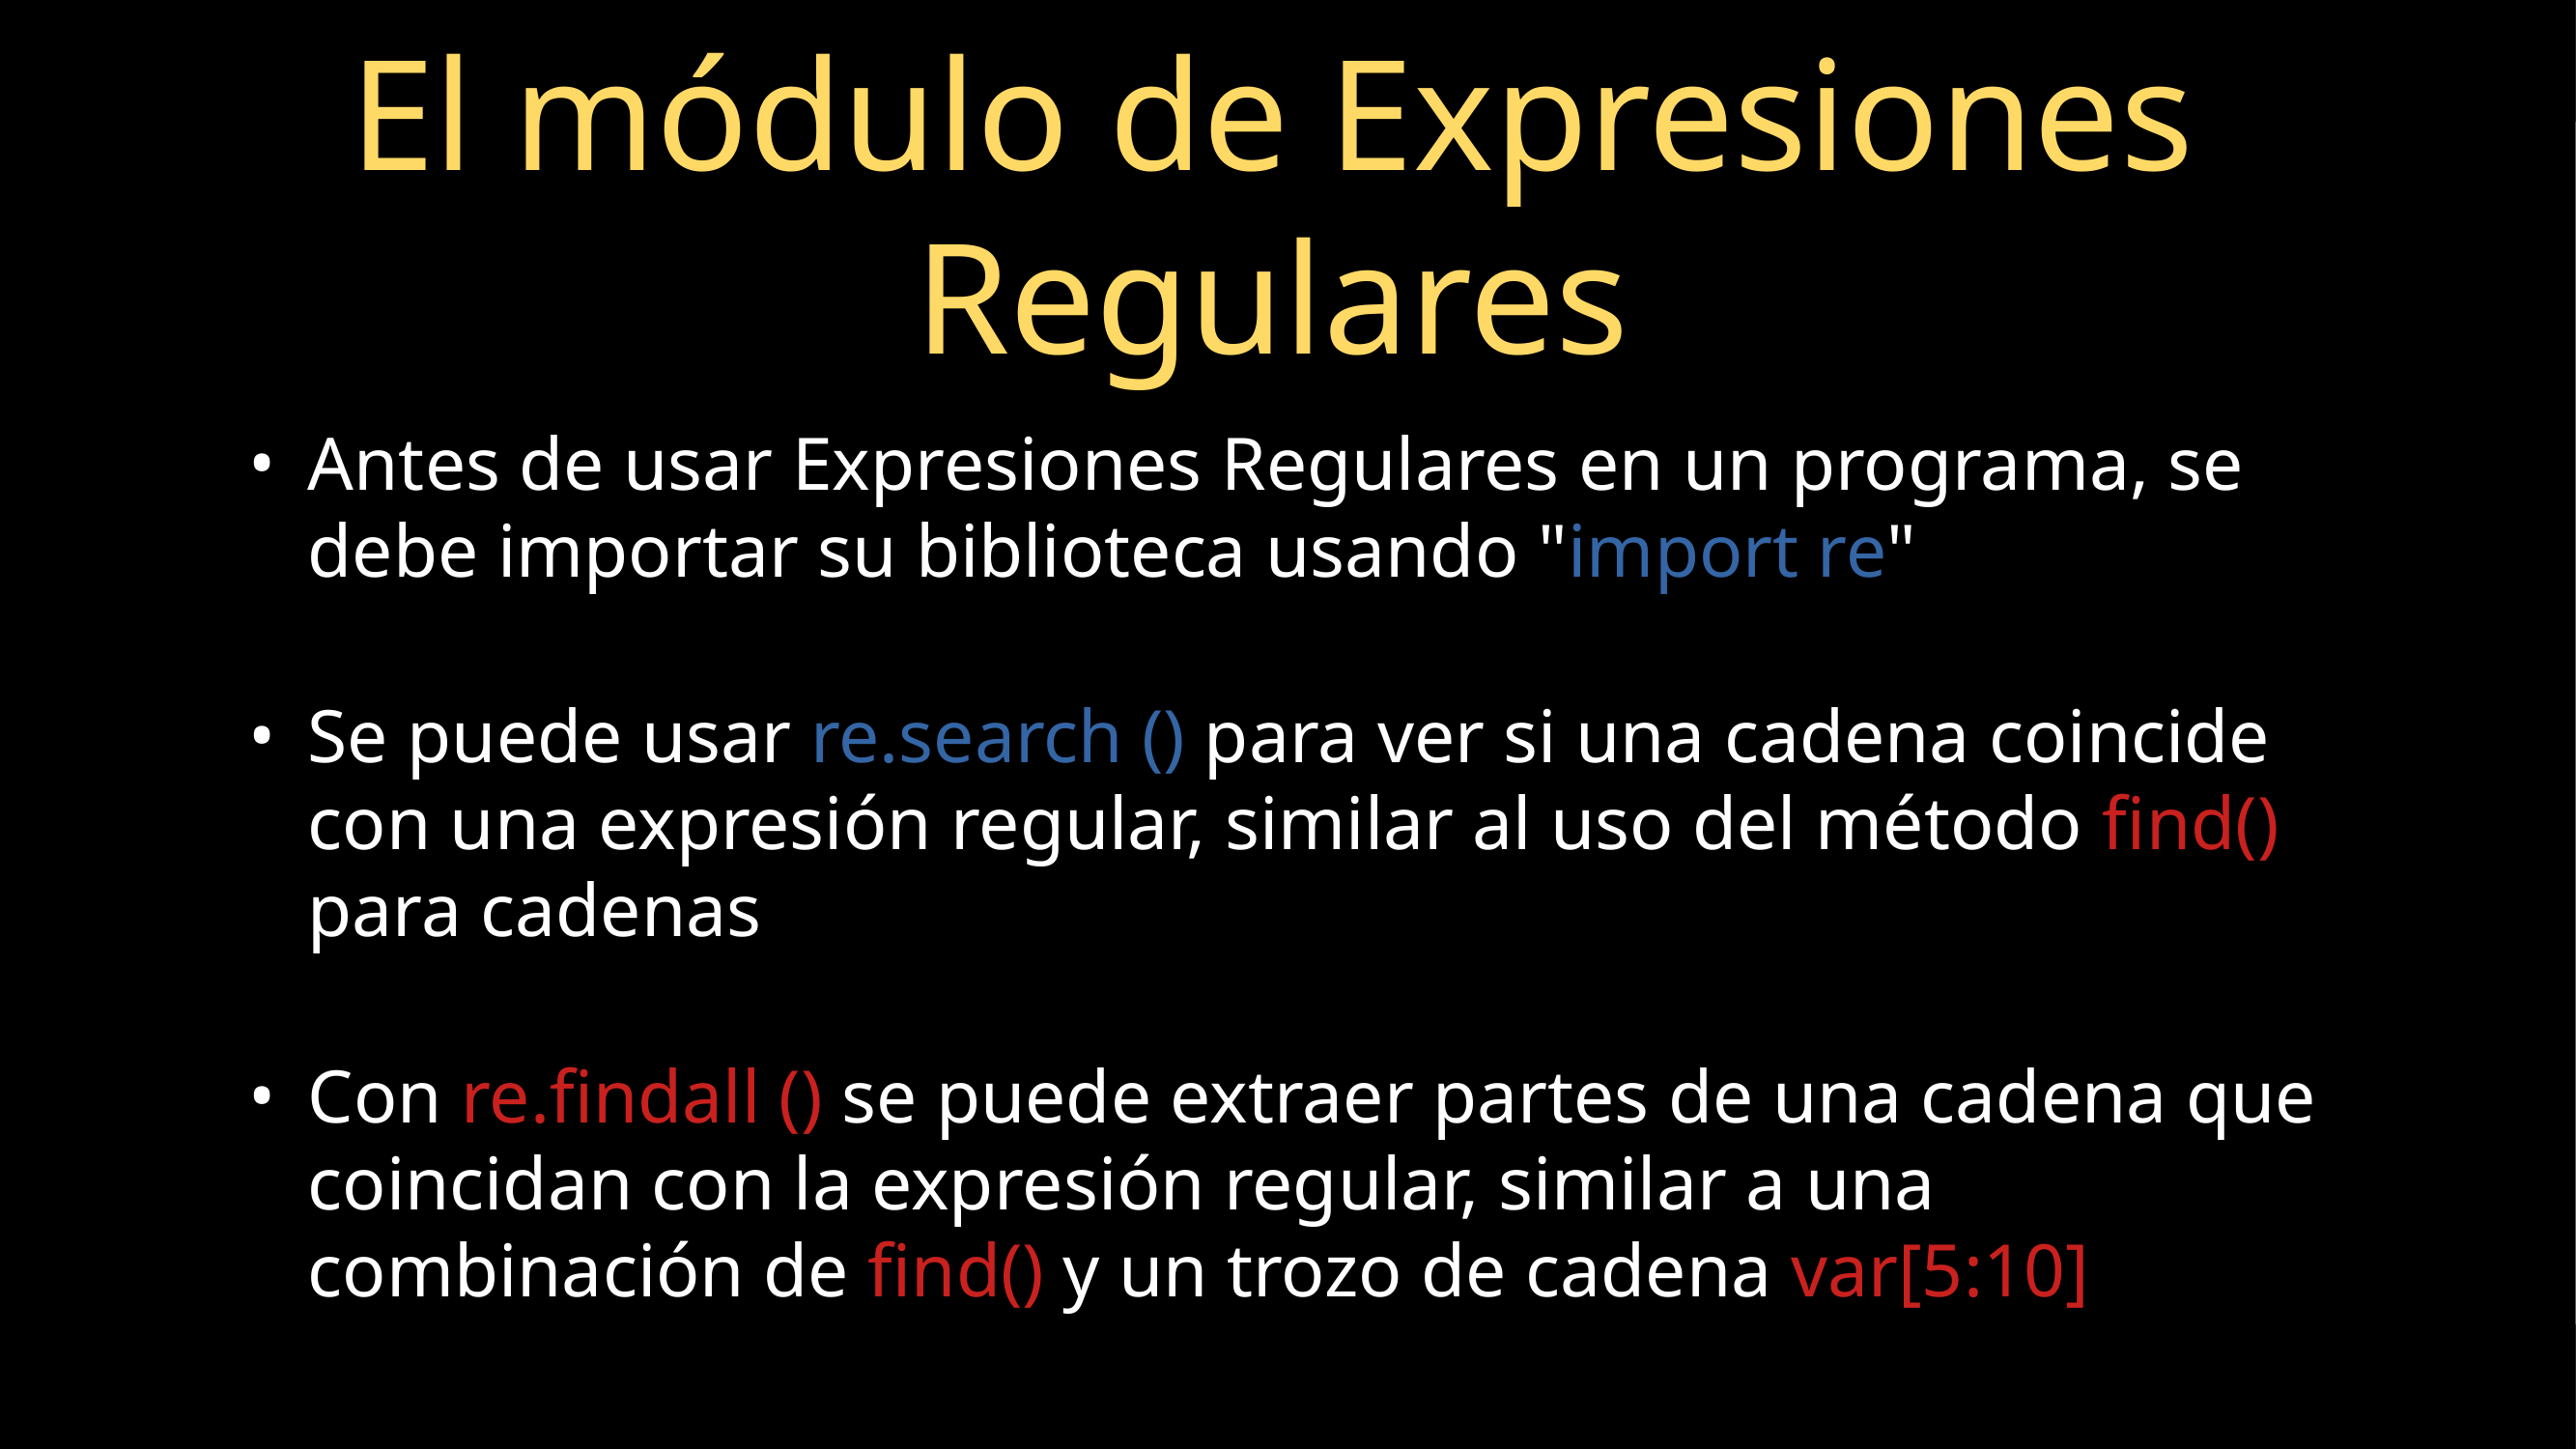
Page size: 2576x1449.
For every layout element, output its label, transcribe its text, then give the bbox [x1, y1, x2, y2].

list Antes de usar Expresiones Regulares en un programa, se debe importar su biblioteca usando "import re" Se puede usar re.search () para ver si una cadena coincide con una expresión regular, similar al uso del método find() para cadenas Con re.findall () se puede extraer partes de una cadena que coincidan con la expresión regular, similar a una combinación de find() y un trozo de cadena var[5:10] [183, 412, 2391, 1317]
title El módulo de Expresiones Regulares [0, 0, 2544, 403]
